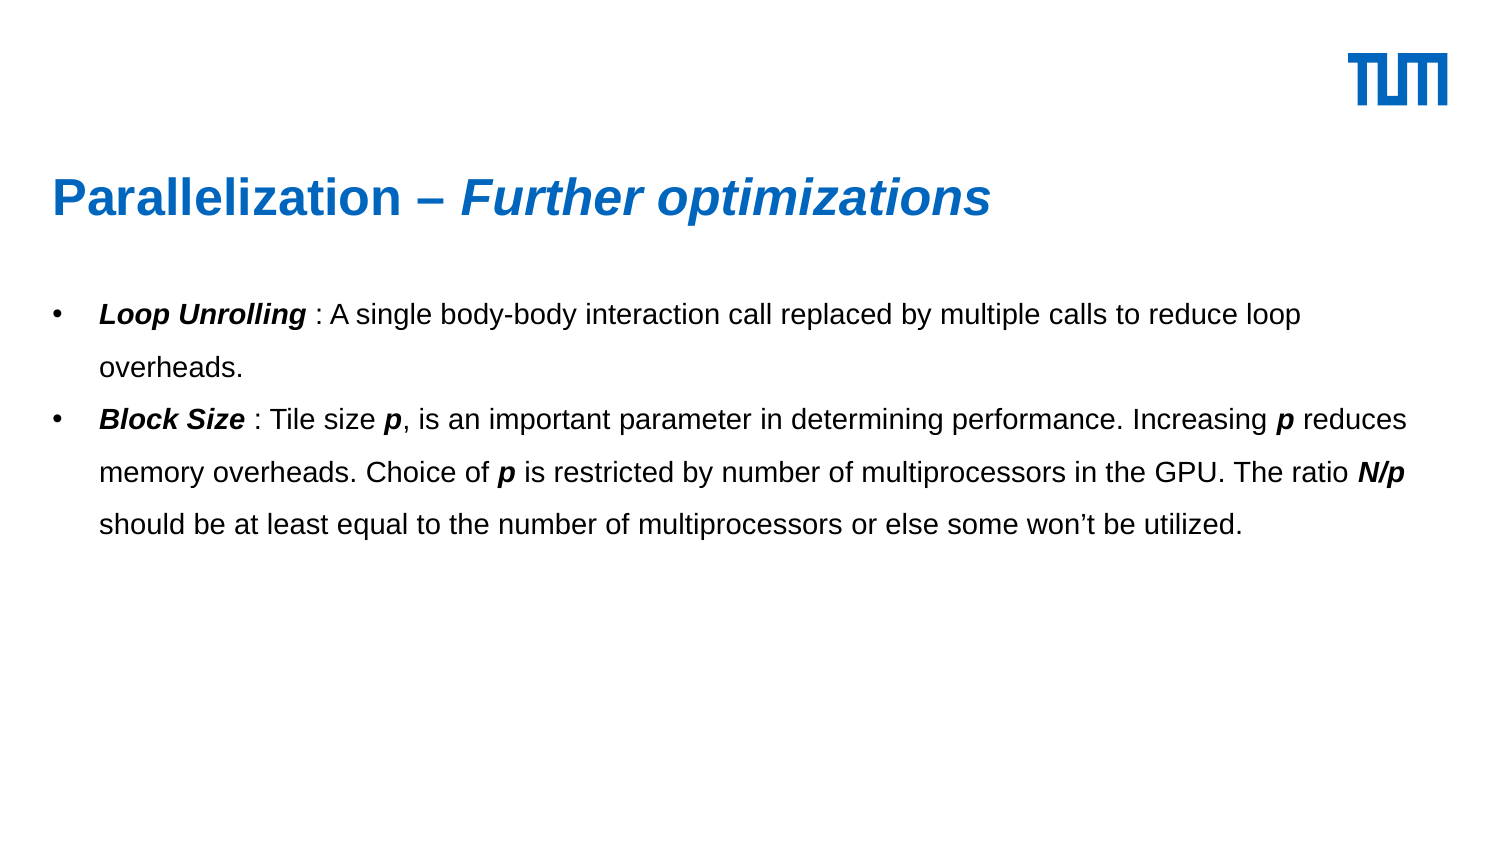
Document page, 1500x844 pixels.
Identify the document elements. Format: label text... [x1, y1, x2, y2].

title Parallelization – Further optimizations [52, 159, 1449, 223]
list Loop Unrolling : A single body-body interaction call replaced by multiple calls to reduce loop overheads. Block Size : Tile size p, is an important parameter in determining performance. Increasing p reduces memory overheads. Choice of p is restricted by number of multiprocessors in the GPU. The ratio N/p should be at least equal to the number of multiprocessors or else some won’t be utilized. [52, 243, 1449, 793]
